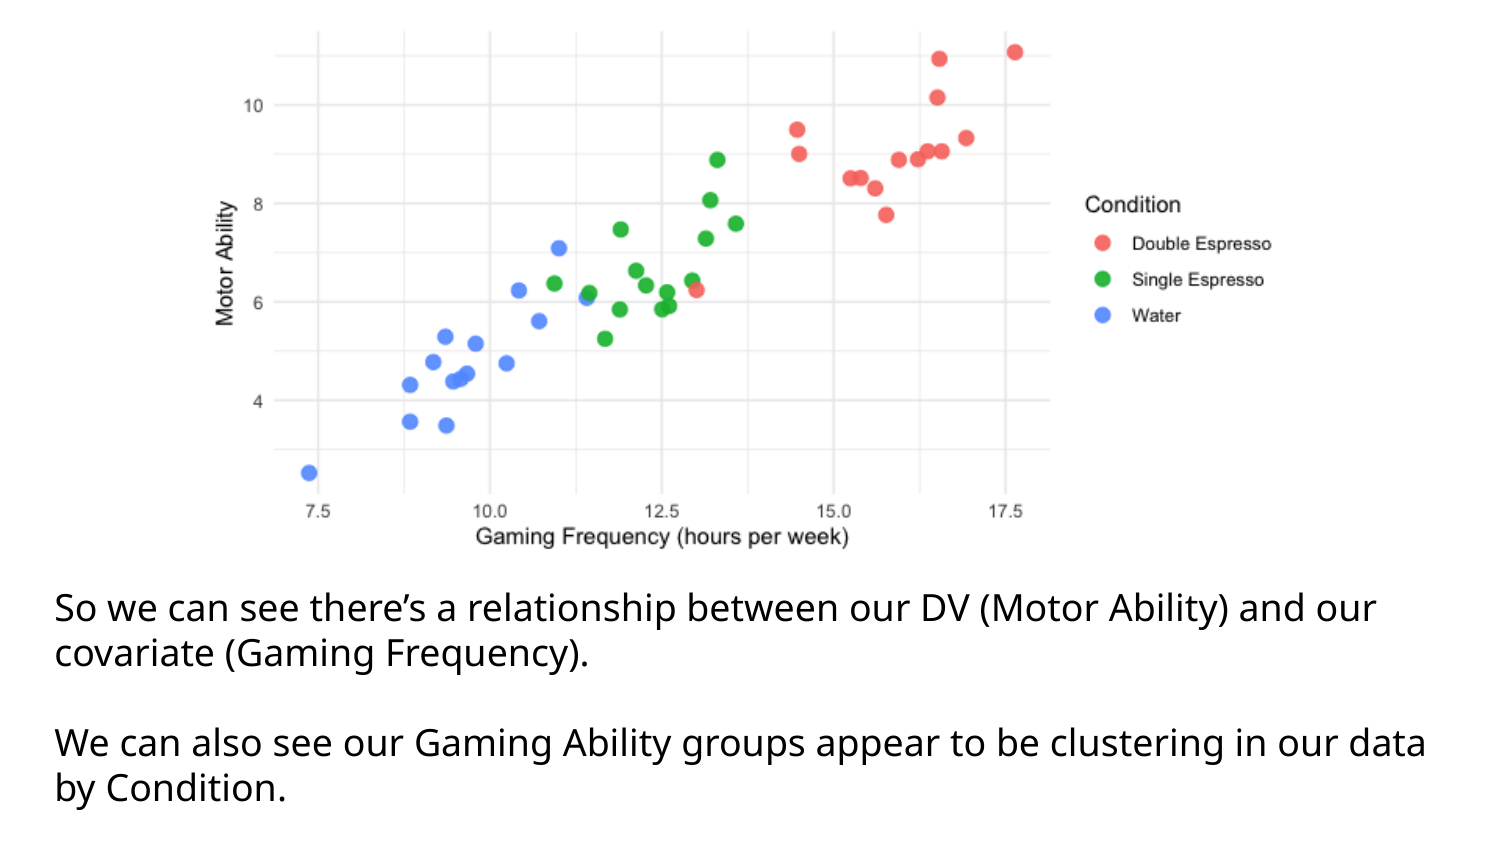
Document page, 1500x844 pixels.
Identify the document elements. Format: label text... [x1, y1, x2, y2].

picture [205, 20, 1295, 560]
text_box So we can see there’s a relationship between our DV (Motor Ability) and our covariate (Gaming Frequency). We can also see our Gaming Ability groups appear to be clustering in our data by Condition. [39, 568, 1459, 821]
